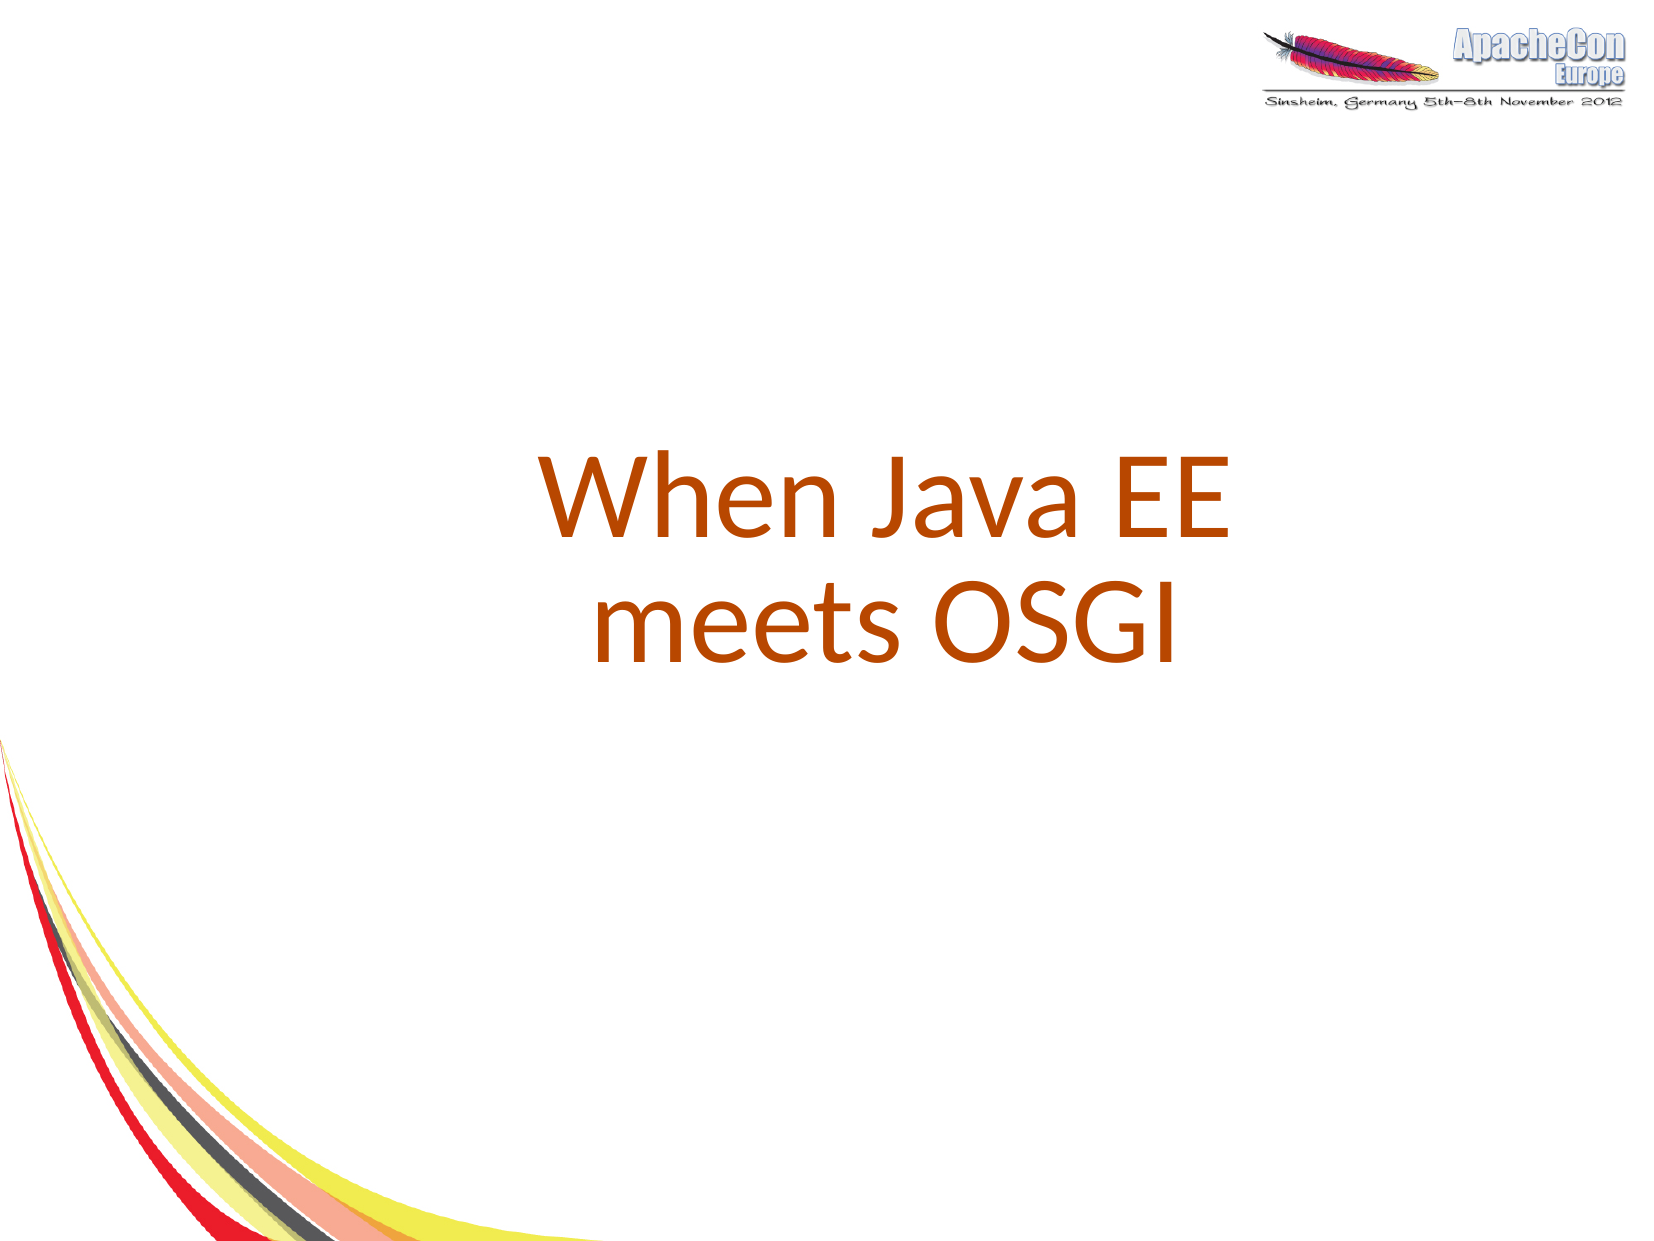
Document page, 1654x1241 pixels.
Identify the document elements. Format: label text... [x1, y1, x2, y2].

picture [0, 0, 1654, 1241]
title When Java EE meets OSGI [206, 416, 1565, 722]
